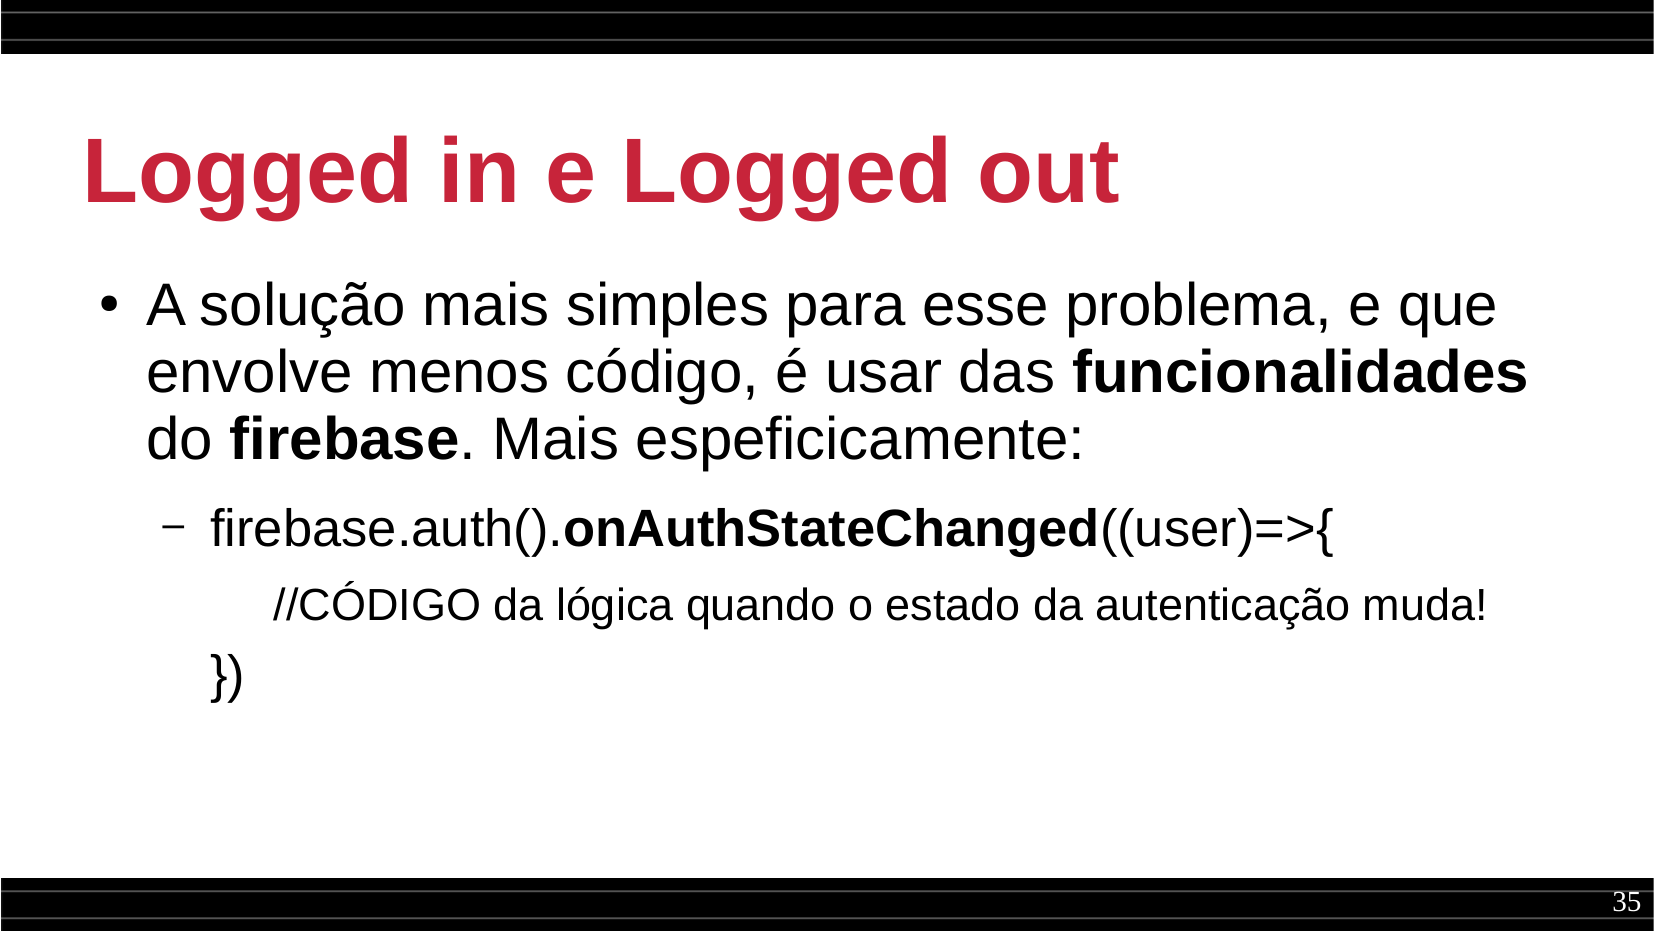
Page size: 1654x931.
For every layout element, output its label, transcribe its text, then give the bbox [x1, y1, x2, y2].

title Logged in e Logged out [82, 92, 1571, 249]
picture [1, 878, 1654, 931]
list A solução mais simples para esse problema, e que envolve menos código, é usar das funcionalidades do firebase. Mais espeficicamente: firebase.auth().onAuthStateChanged((user)=>{ //CÓDIGO da lógica quando o estado da autenticação muda! }) [82, 271, 1571, 758]
picture [1, 0, 1654, 54]
